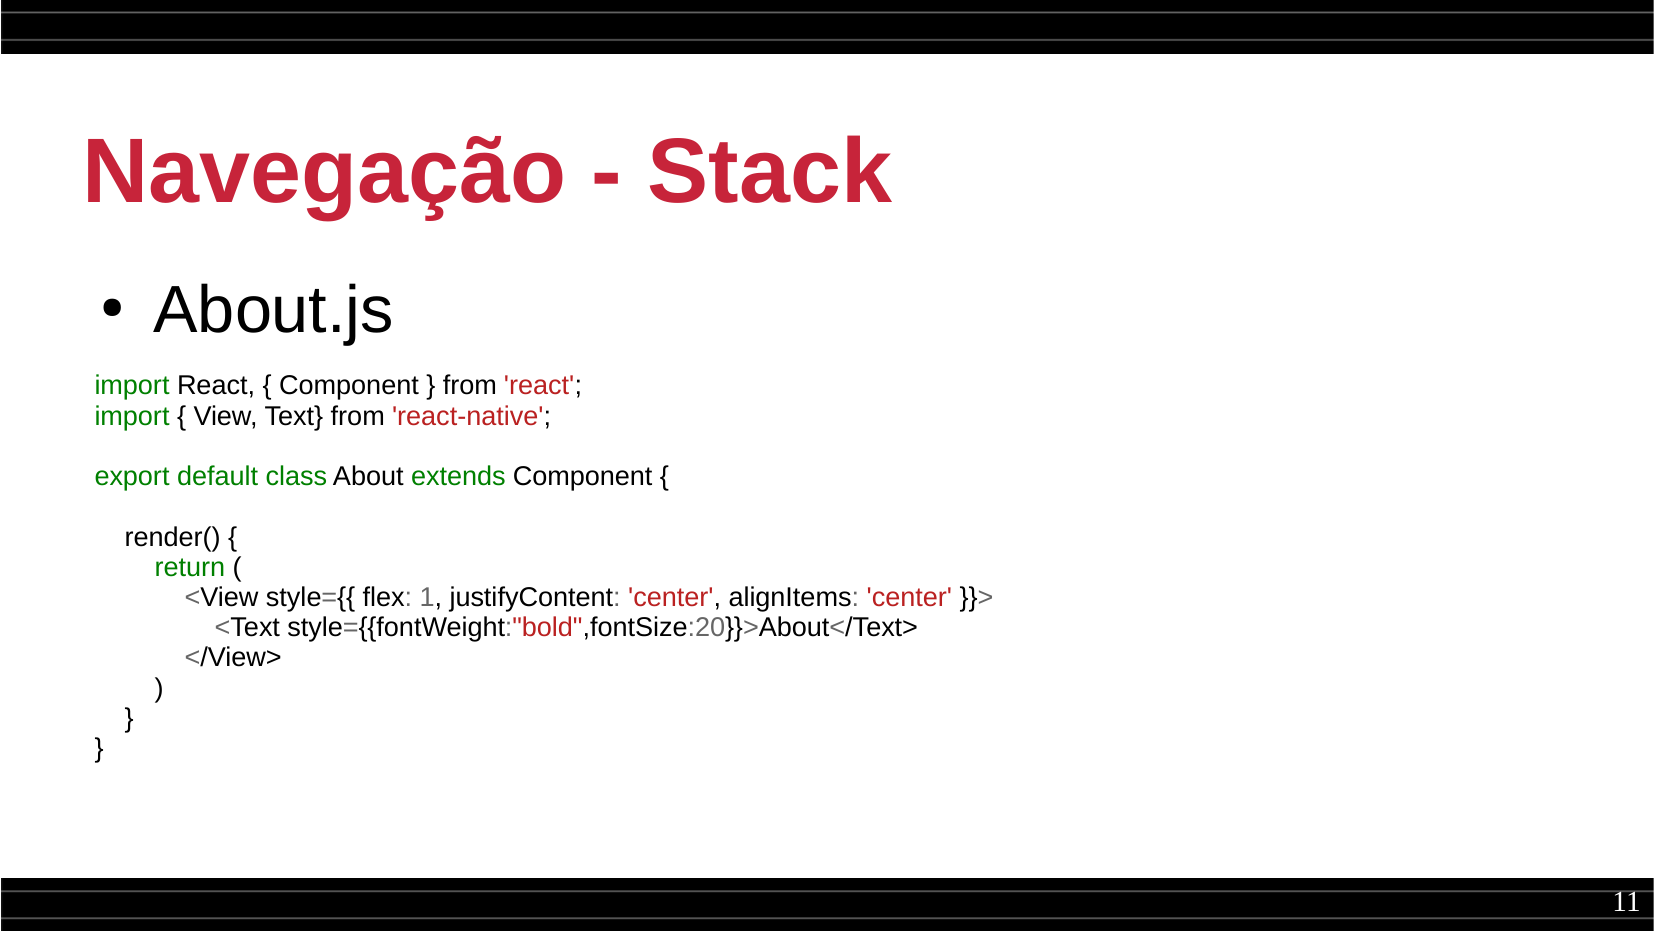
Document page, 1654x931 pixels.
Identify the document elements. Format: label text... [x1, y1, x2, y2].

picture [1, 0, 1654, 54]
list About.js [82, 271, 1571, 758]
picture [1, 878, 1654, 931]
text_box import React, { Component } from 'react'; import { View, Text} from 'react-native'; export default class About extends Component { render() { return ( <View style={{ flex: 1, justifyContent: 'center', alignItems: 'center' }}> <Text style={{fontWeight:"bold",fontSize:20}}>About</Text> </View> ) } } [79, 362, 1600, 771]
title Navegação - Stack [82, 92, 1571, 249]
